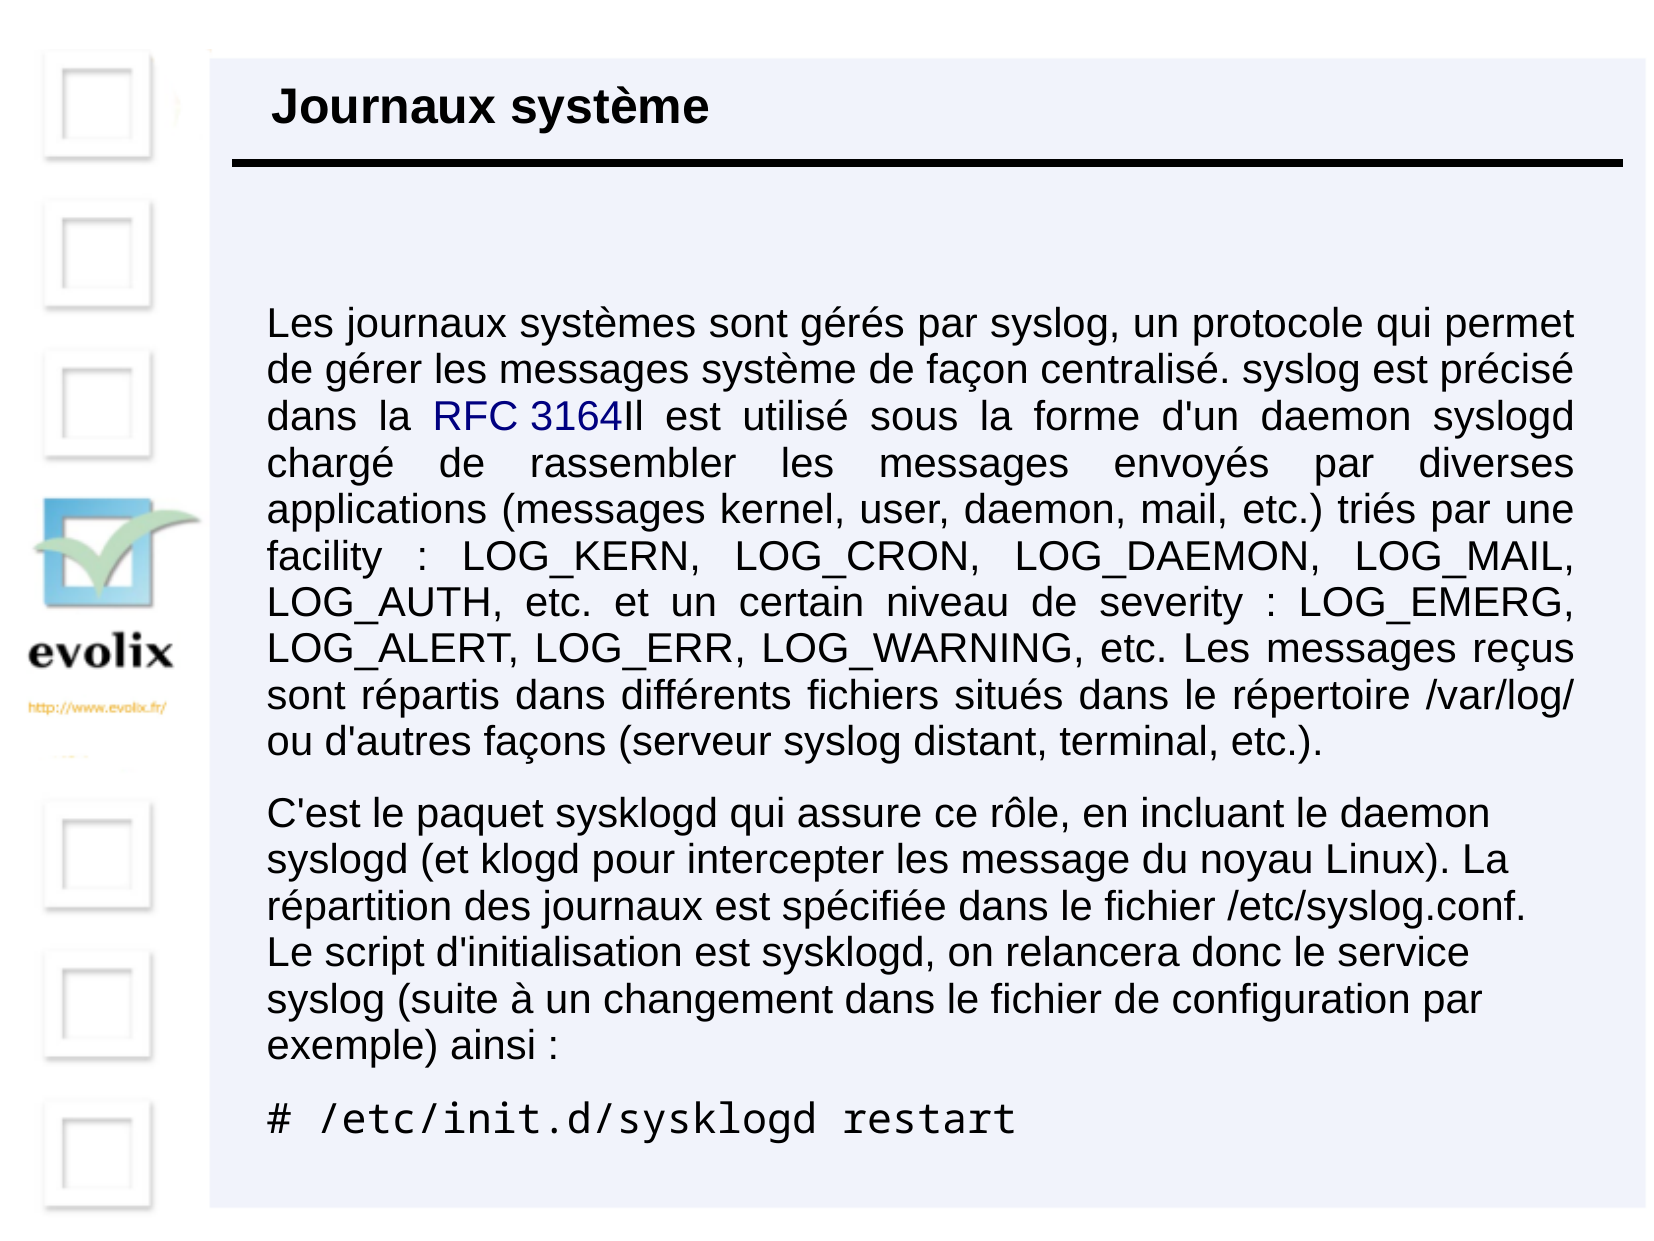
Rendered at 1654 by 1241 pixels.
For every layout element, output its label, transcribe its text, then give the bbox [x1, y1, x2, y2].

picture [0, 49, 1654, 1218]
text_box Les journaux systèmes sont gérés par syslog, un protocole qui permet de gérer les messages système de façon centralisé. syslog est précisé dans la RFC 3164Il est utilisé sous la forme d'un daemon syslogd chargé de rassembler les messages envoyés par diverses applications (messages kernel, user, daemon, mail, etc.) triés par une facility : LOG_KERN, LOG_CRON, LOG_DAEMON, LOG_MAIL, LOG_AUTH, etc. et un certain niveau de severity : LOG_EMERG, LOG_ALERT, LOG_ERR, LOG_WARNING, etc. Les messages reçus sont répartis dans différents fichiers situés dans le répertoire /var/log/ ou d'autres façons (serveur syslog distant, terminal, etc.). C'est le paquet sysklogd qui assure ce rôle, en incluant le daemon syslogd (et klogd pour intercepter les message du noyau Linux). La répartition des journaux est spécifiée dans le fichier /etc/syslog.conf. Le script d'initialisation est sysklogd, on relancera donc le service syslog (suite à un changement dans le fichier de configuration par exemple) ainsi : # /etc/init.d/sysklogd restart [251, 211, 1591, 1145]
text_box Journaux système [256, 71, 725, 142]
